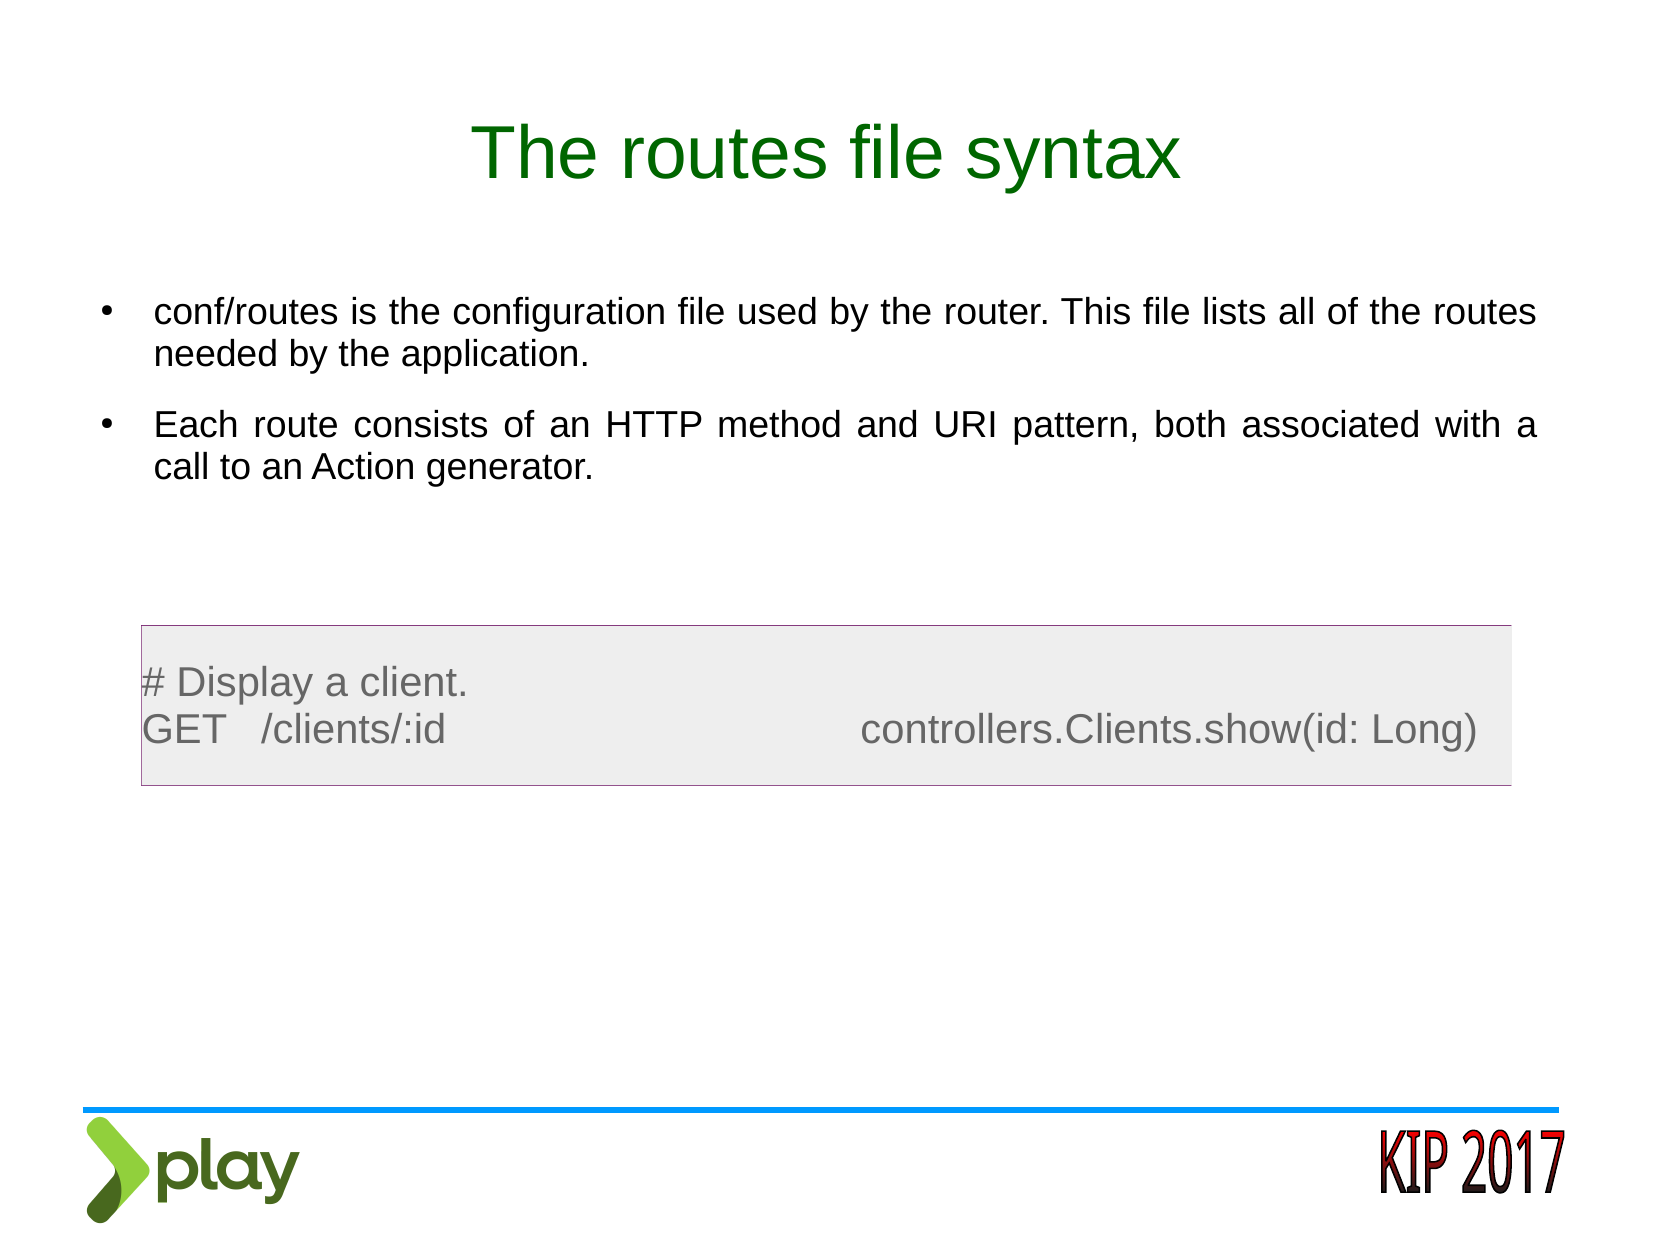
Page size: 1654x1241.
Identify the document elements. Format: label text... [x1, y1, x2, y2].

list conf/routes is the configuration file used by the router. This file lists all of the routes needed by the application. Each route consists of an HTTP method and URI pattern, both associated with a call to an Action generator. [82, 290, 1538, 1010]
title The routes file syntax [82, 49, 1571, 257]
text_box # Display a client. GET /clients/:id controllers.Clients.show(id: Long) [141, 625, 1512, 786]
picture [73, 1111, 308, 1229]
